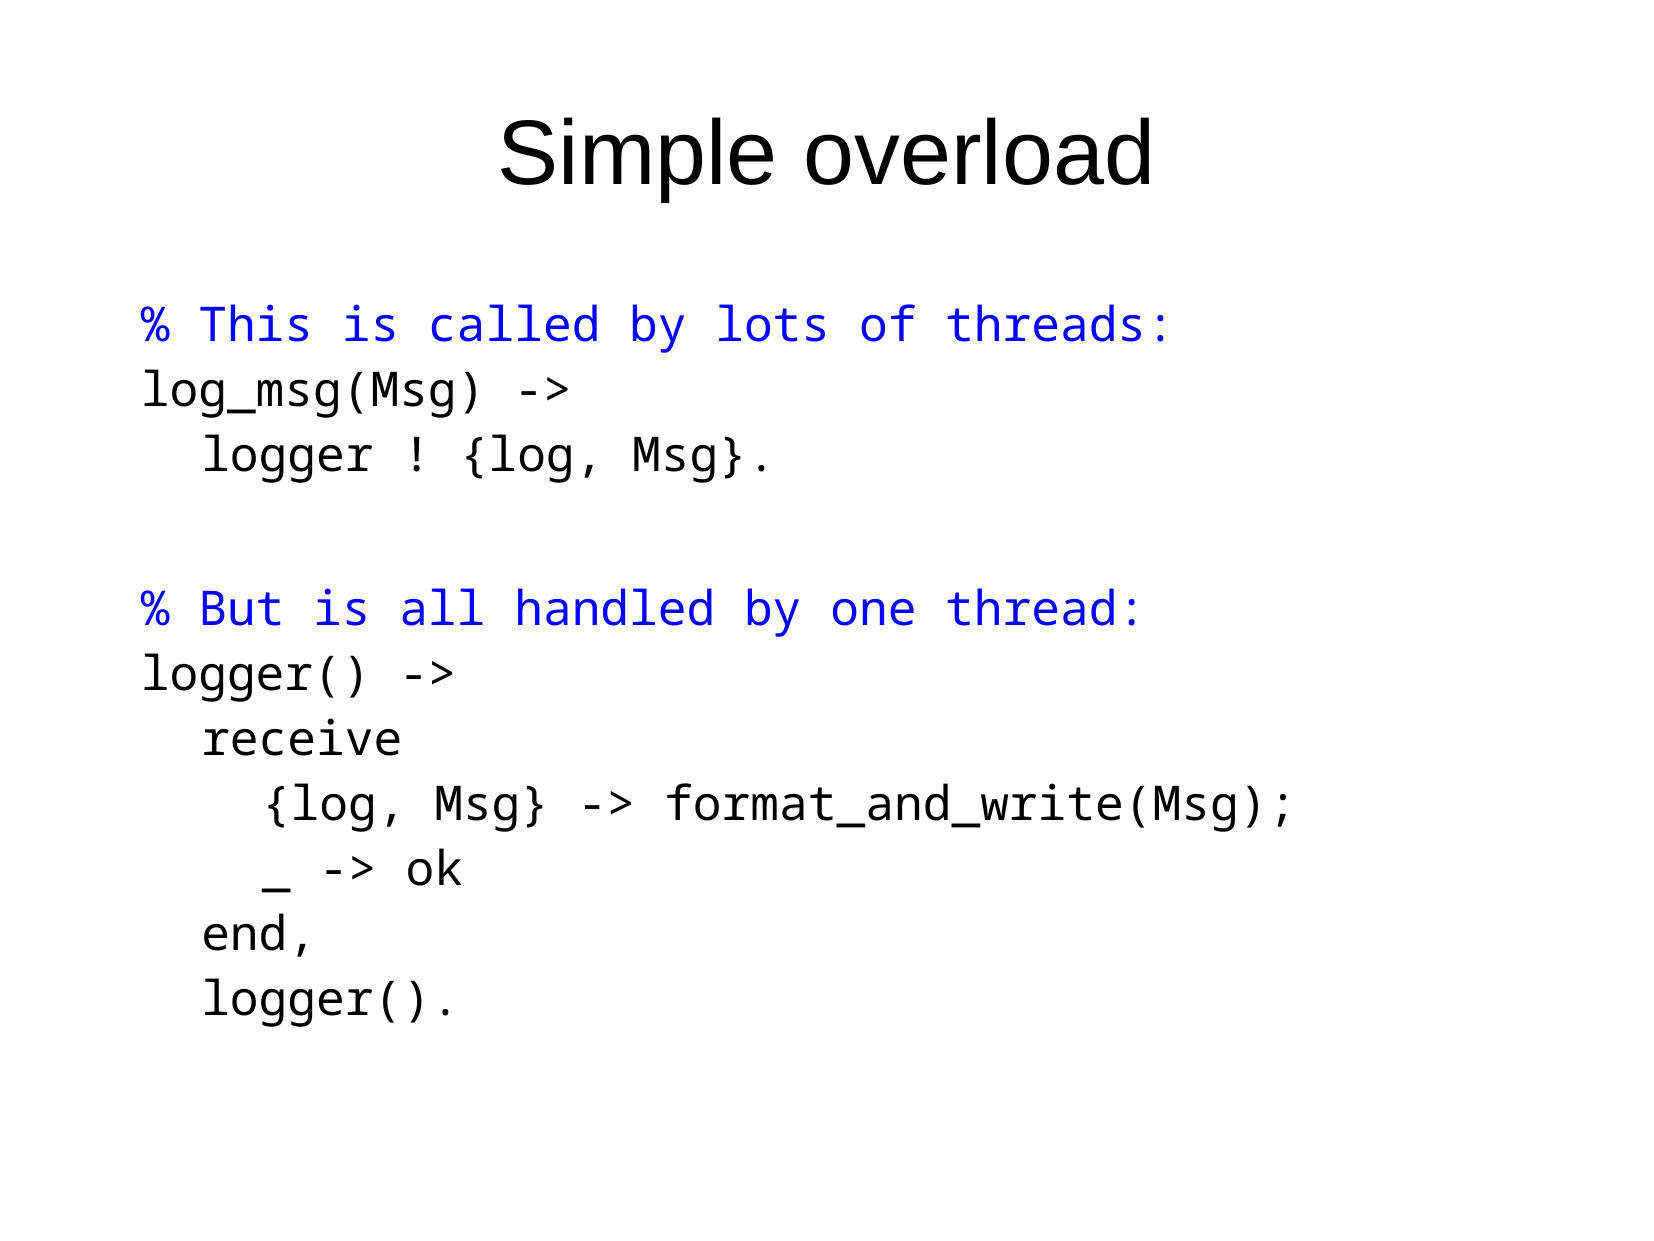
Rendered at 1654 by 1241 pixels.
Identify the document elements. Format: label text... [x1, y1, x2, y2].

list % This is called by lots of threads: log_msg(Msg) -> logger ! {log, Msg}. % But is all handled by one thread: logger() -> receive {log, Msg} -> format_and_write(Msg); _ -> ok end, logger(). [82, 290, 1571, 1109]
title Simple overload [82, 49, 1571, 257]
